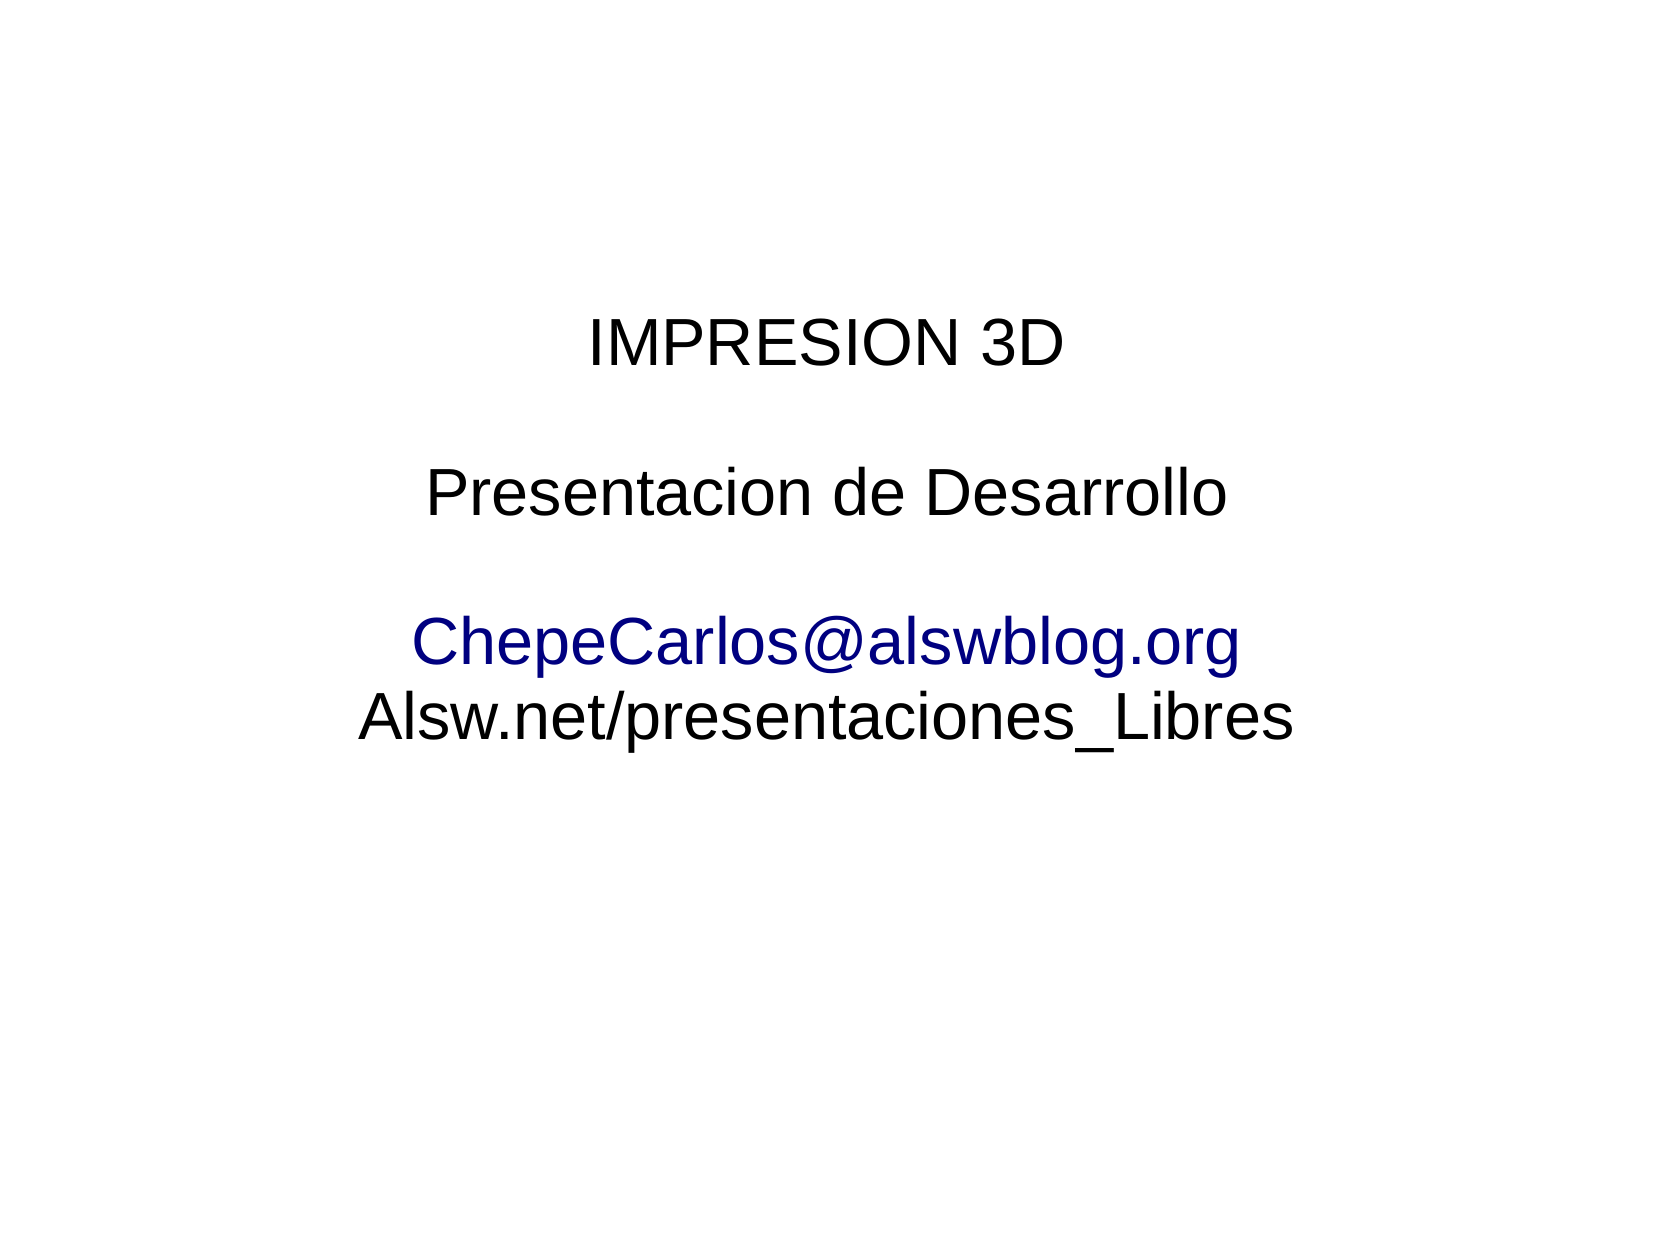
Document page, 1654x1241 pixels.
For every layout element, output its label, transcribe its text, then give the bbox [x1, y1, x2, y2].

subtitle IMPRESION 3D Presentacion de Desarrollo ChepeCarlos@alswblog.org Alsw.net/presentaciones_Libres [82, 49, 1571, 1010]
